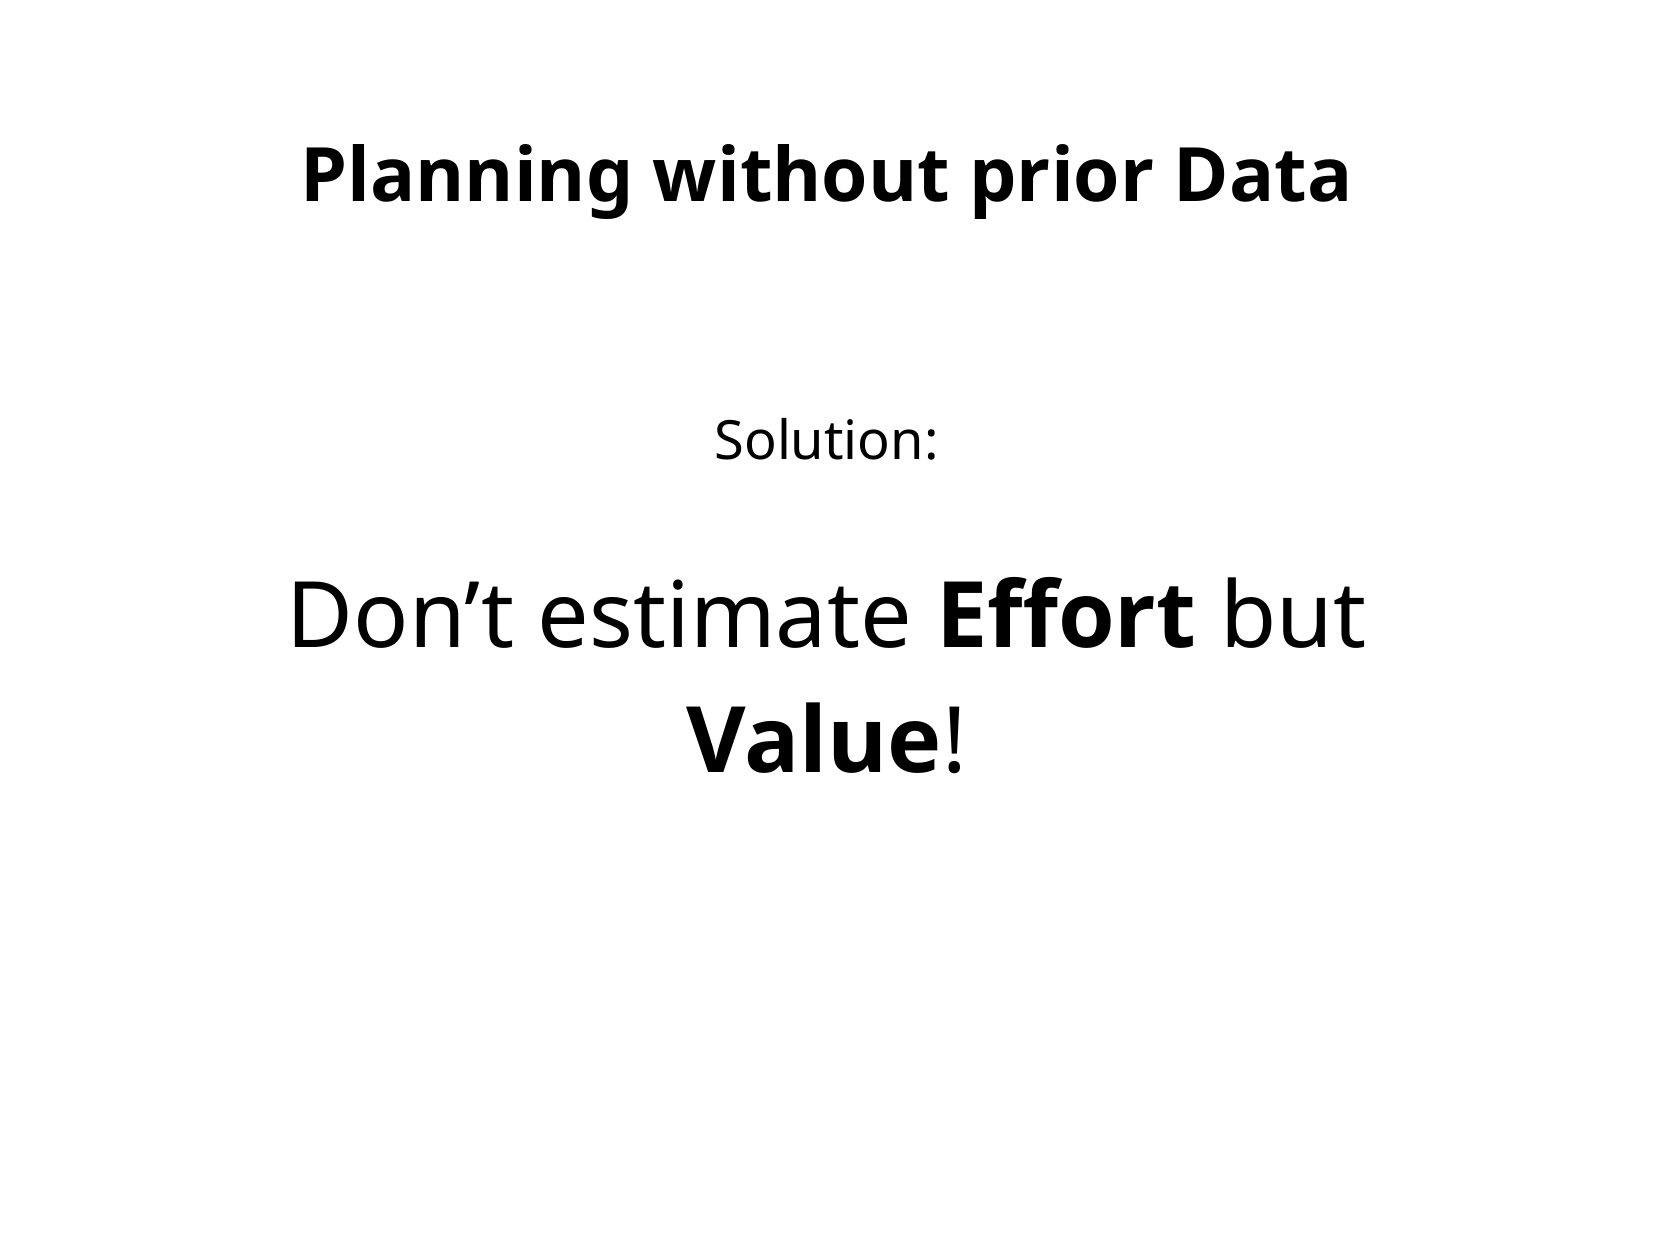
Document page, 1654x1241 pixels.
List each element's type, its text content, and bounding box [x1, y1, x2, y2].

title Planning without prior Data [224, 37, 1430, 308]
text_box Solution: Don’t estimate Effort but Value! [212, 401, 1441, 1075]
